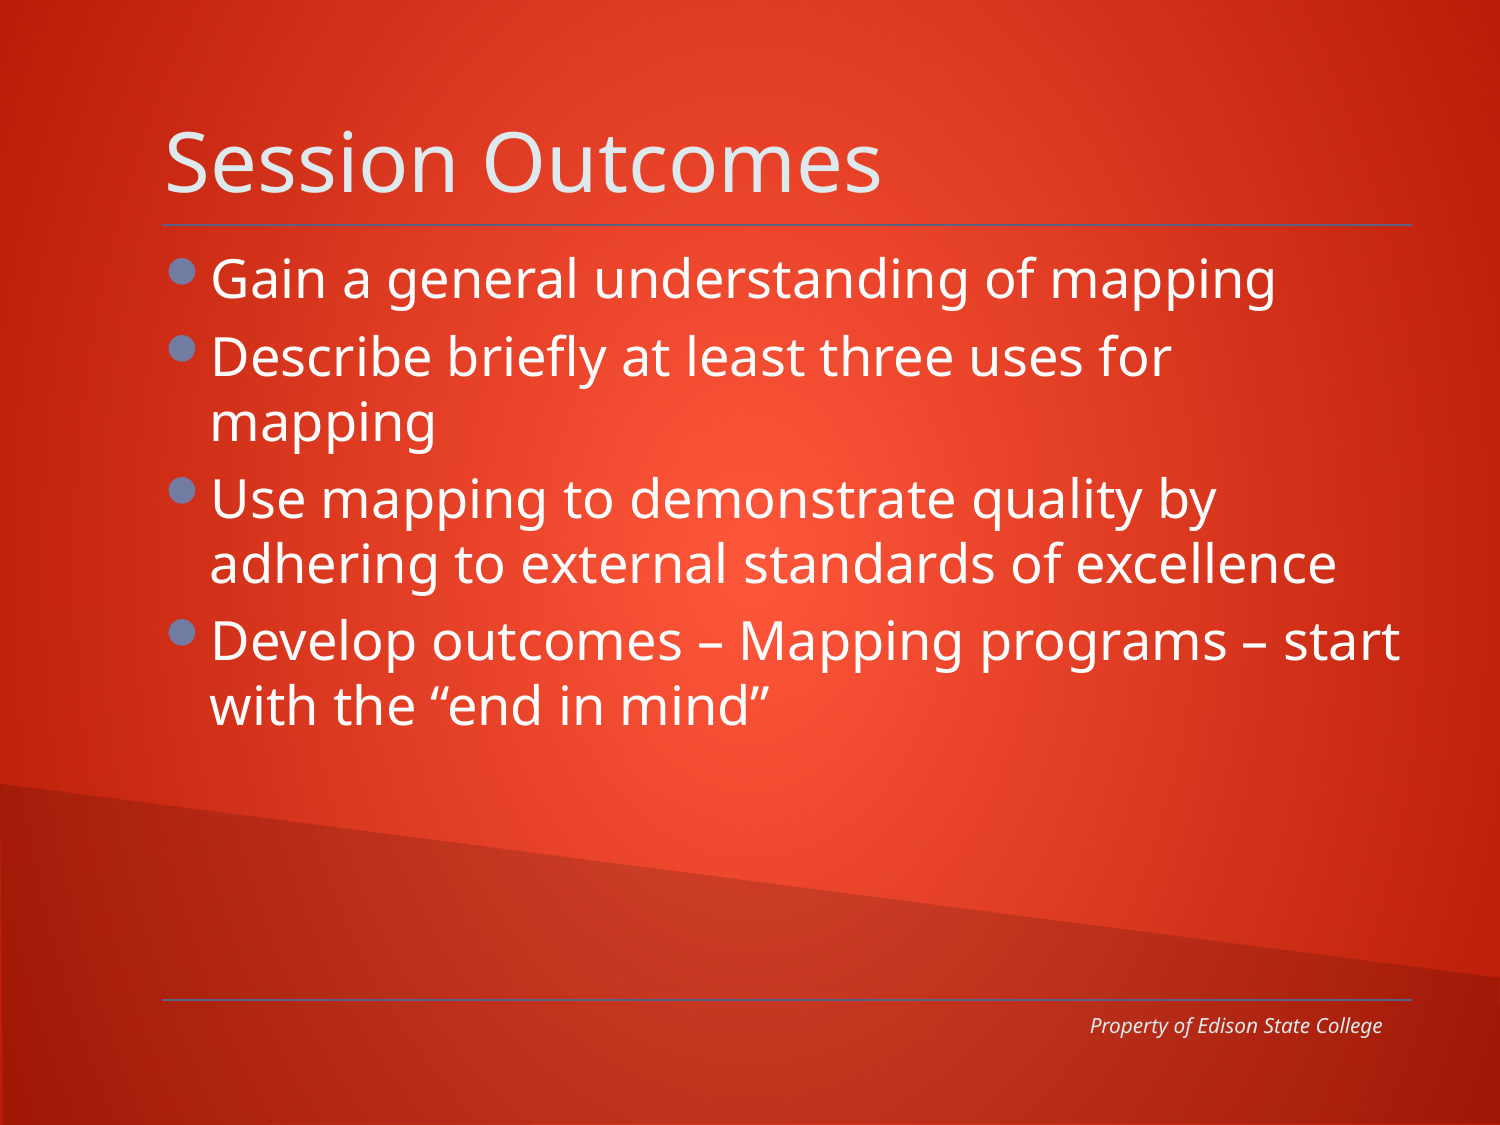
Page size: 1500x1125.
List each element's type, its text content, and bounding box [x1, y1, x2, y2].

footer Property of Edison State College [1074, 987, 1463, 1063]
title Session Outcomes [150, 45, 1425, 233]
list Gain a general understanding of mapping Describe briefly at least three uses for mapping Use mapping to demonstrate quality by adhering to external standards of excellence Develop outcomes – Mapping programs – start with the “end in mind” [150, 237, 1425, 988]
